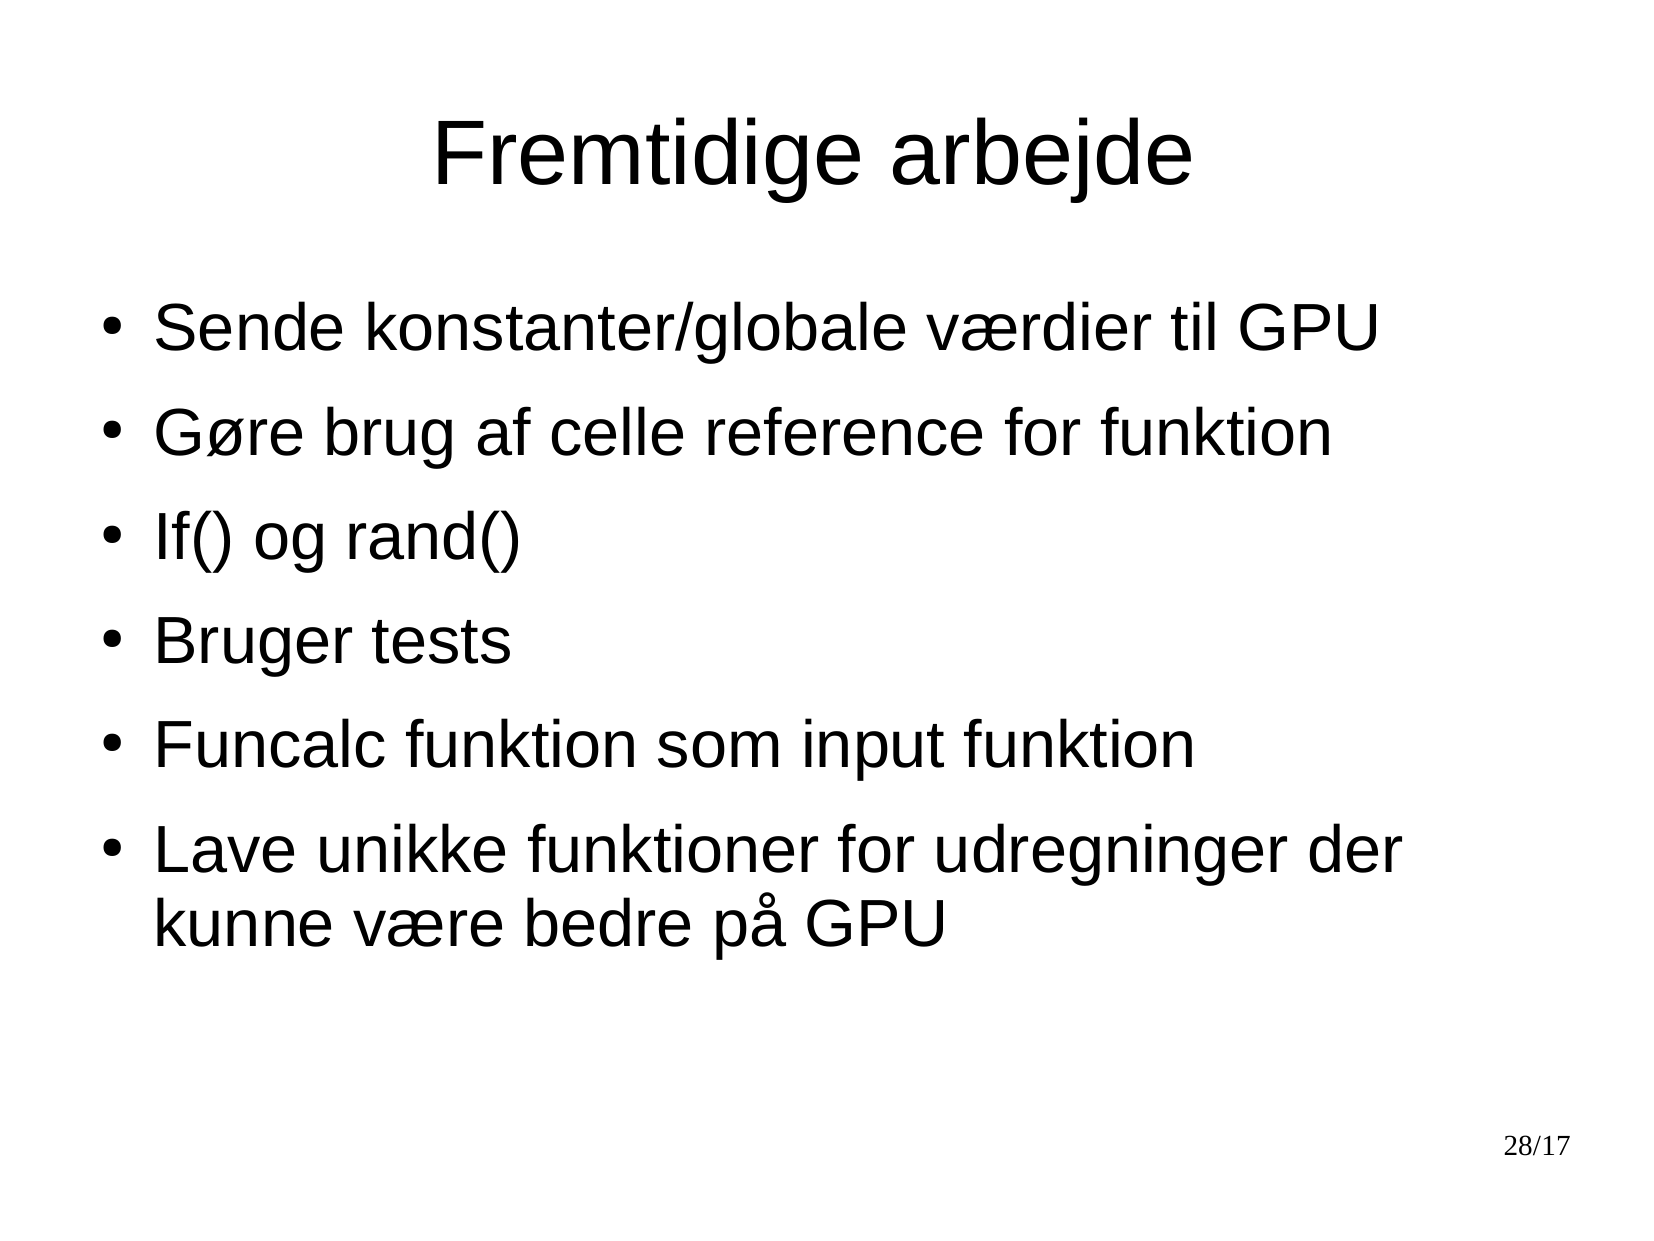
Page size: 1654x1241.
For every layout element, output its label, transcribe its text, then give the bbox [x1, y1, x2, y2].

title Fremtidige arbejde [82, 49, 1571, 257]
list Sende konstanter/globale værdier til GPU Gøre brug af celle reference for funktion If() og rand() Bruger tests Funcalc funktion som input funktion Lave unikke funktioner for udregninger der kunne være bedre på GPU [82, 290, 1571, 1010]
